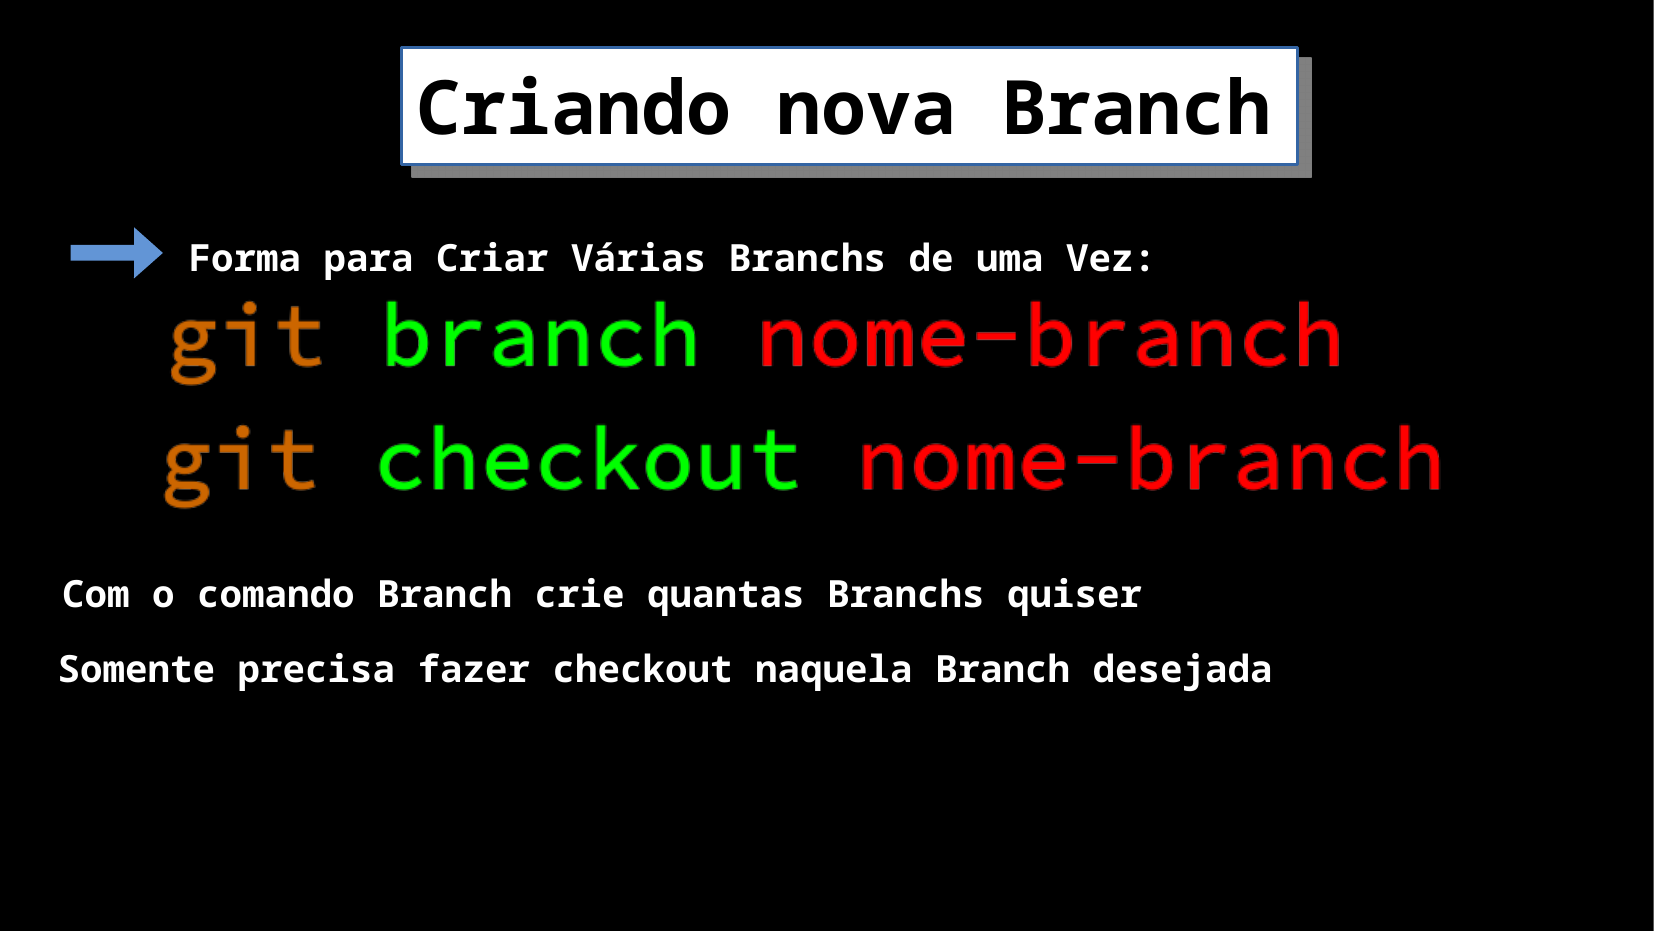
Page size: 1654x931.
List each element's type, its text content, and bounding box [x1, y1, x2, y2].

text_box Com o comando Branch crie quantas Branchs quiser [47, 560, 1157, 623]
text_box Forma para Criar Várias Branchs de uma Vez: [173, 224, 1172, 259]
text_box Criando nova Branch [401, 47, 1298, 157]
picture [0, 0, 1654, 931]
text_box Somente precisa fazer checkout naquela Branch desejada [42, 634, 1288, 697]
